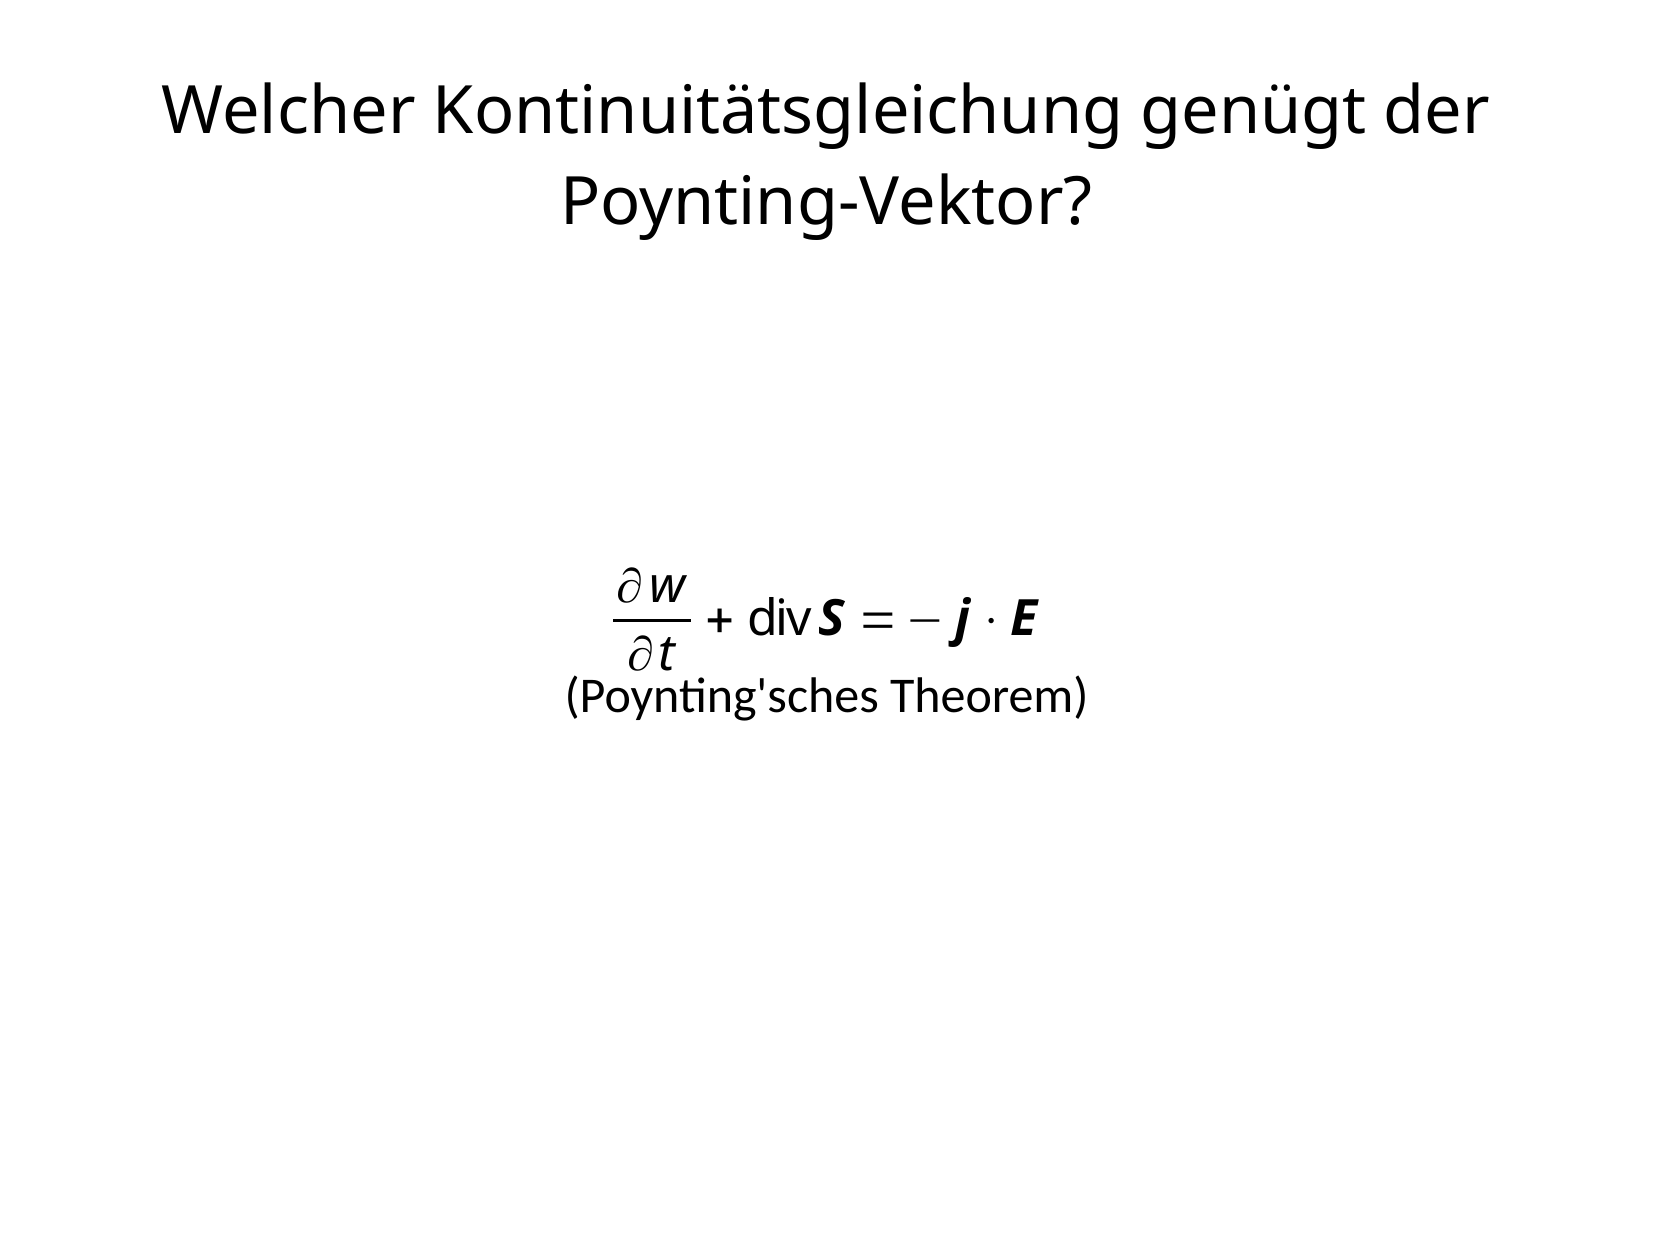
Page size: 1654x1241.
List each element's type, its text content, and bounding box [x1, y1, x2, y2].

chart [605, 555, 1048, 685]
subtitle (Poynting'sches Theorem) [82, 290, 1571, 1010]
title Welcher Kontinuitätsgleichung genügt der Poynting-Vektor? [82, 49, 1571, 257]
